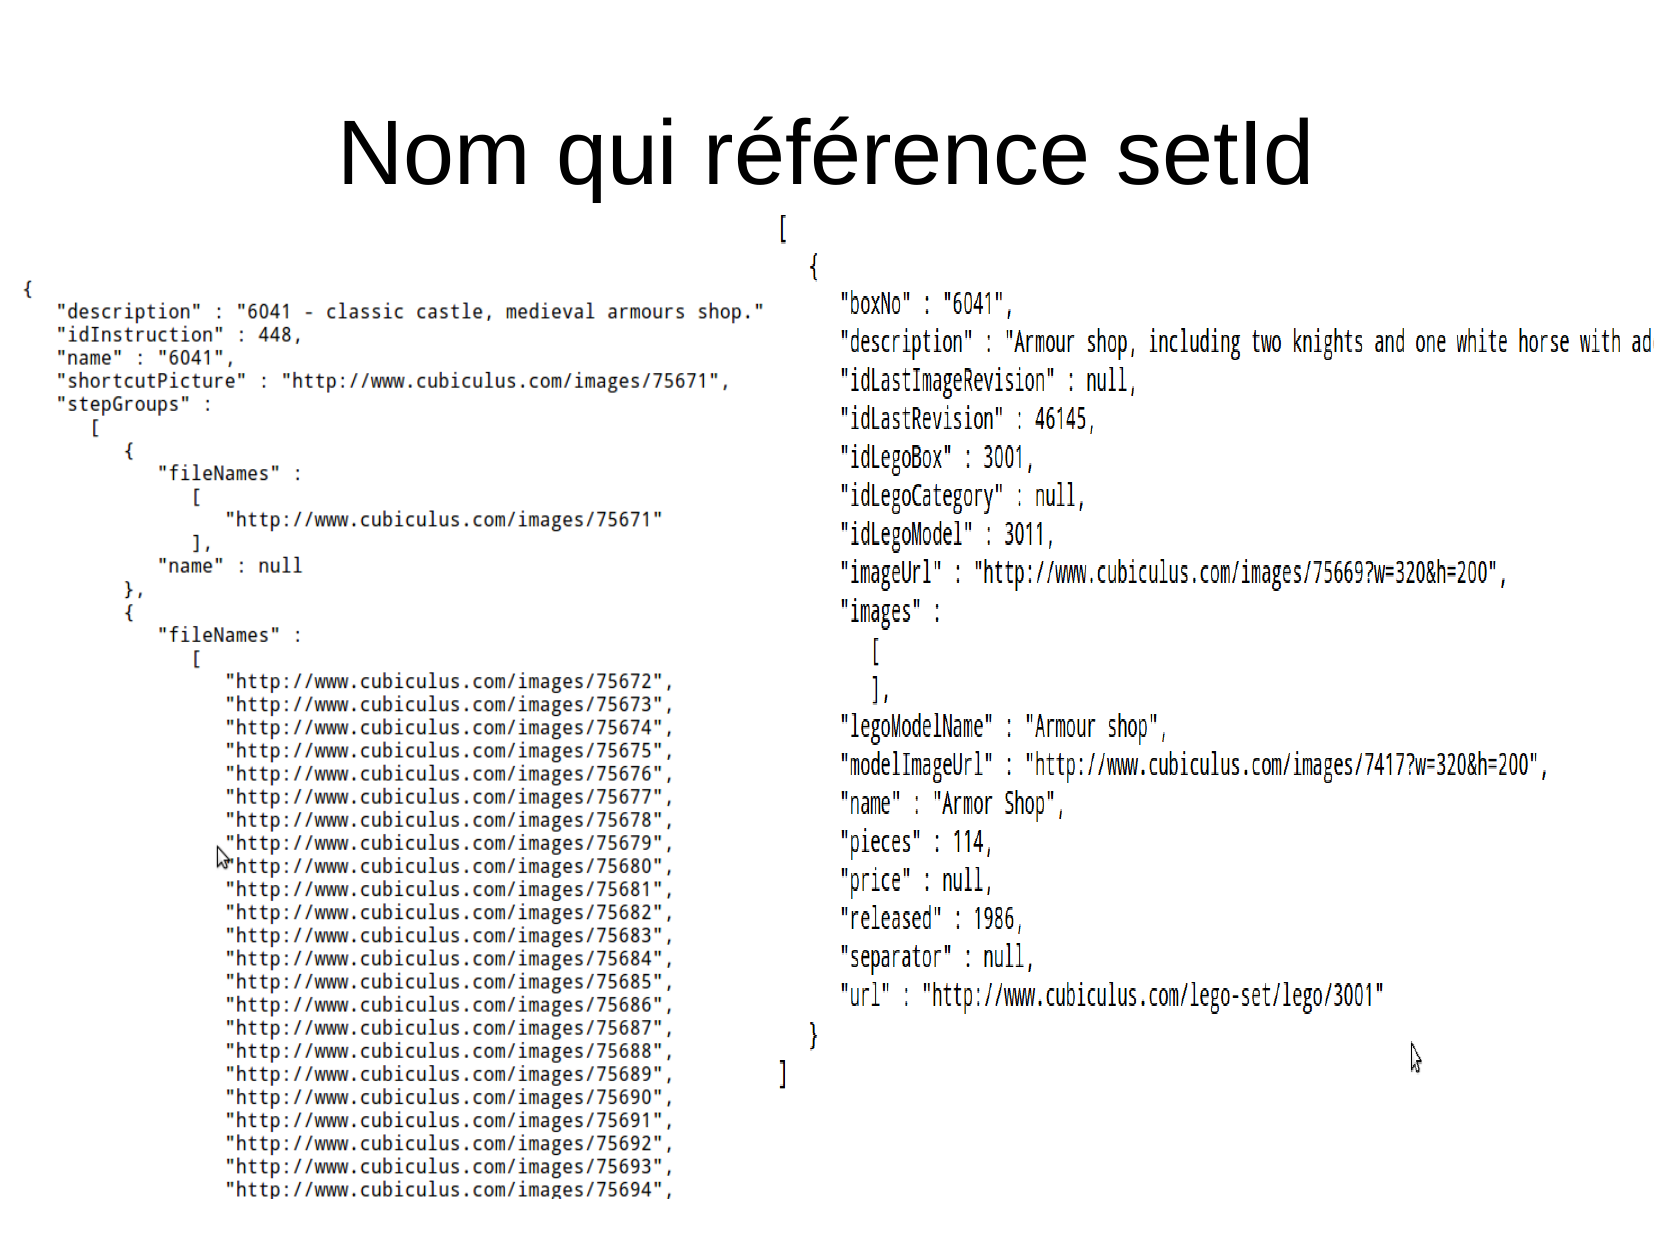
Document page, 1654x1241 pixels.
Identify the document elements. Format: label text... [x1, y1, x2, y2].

picture [11, 188, 1654, 1241]
title Nom qui référence setId [82, 49, 1571, 257]
